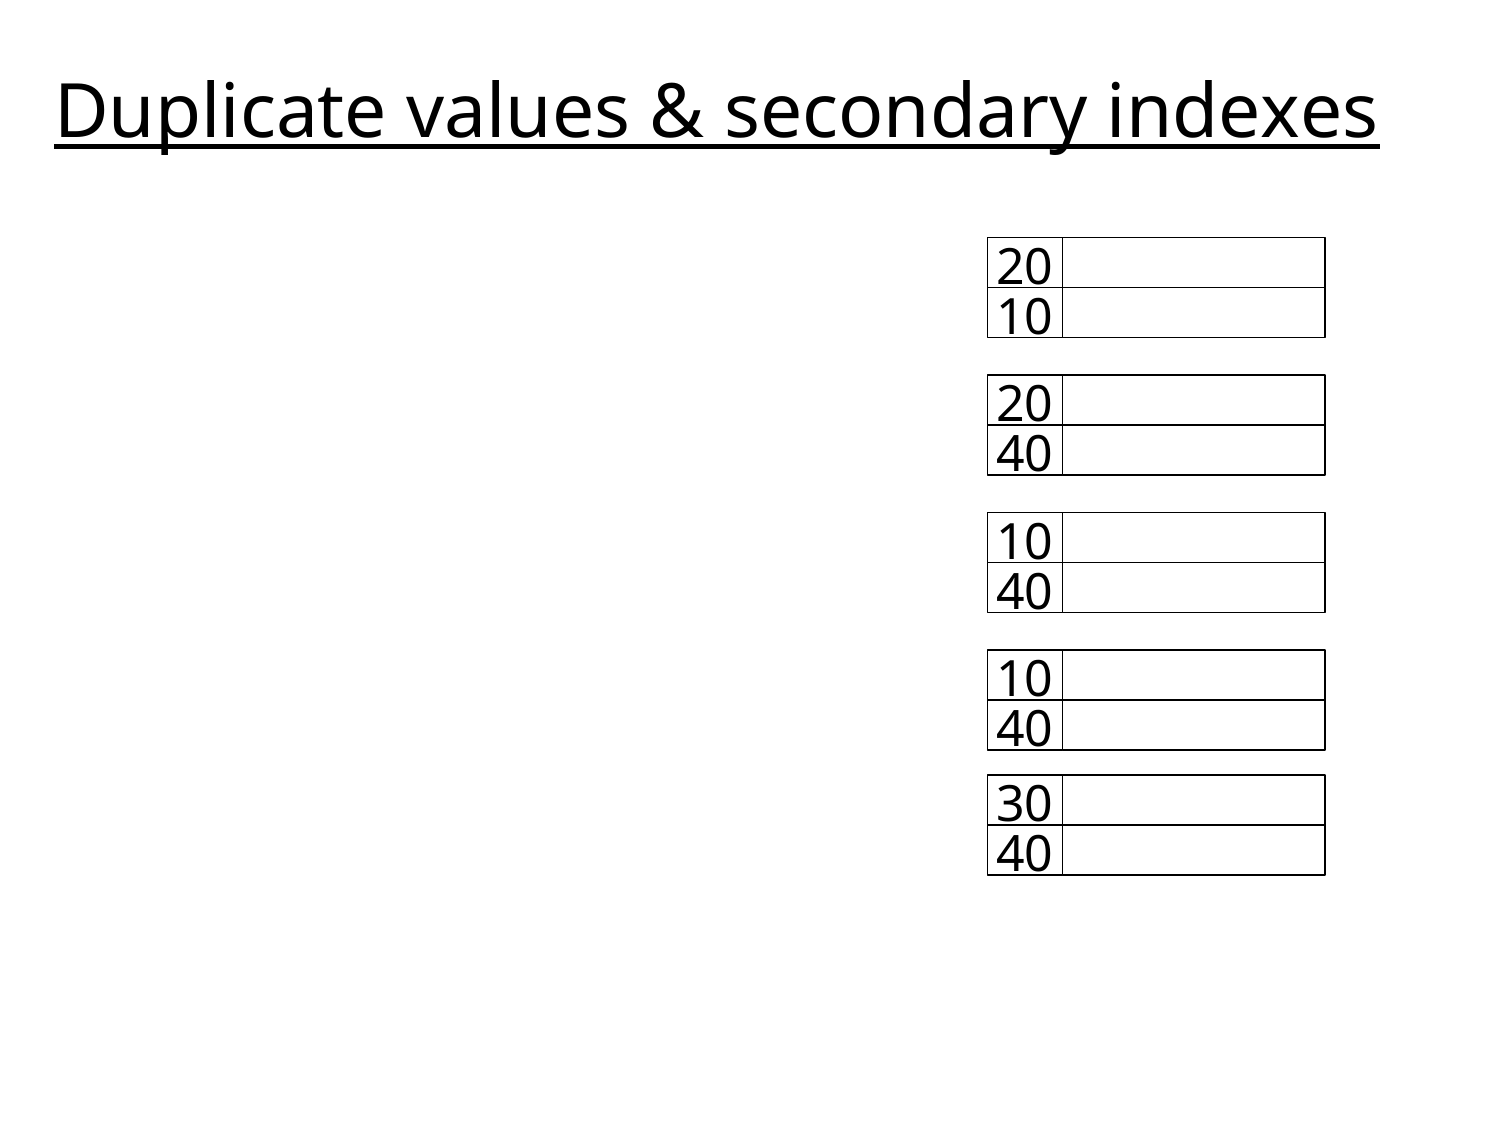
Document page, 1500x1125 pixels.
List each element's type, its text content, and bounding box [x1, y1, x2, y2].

text_box 40 [987, 701, 1062, 751]
text_box [1062, 774, 1326, 876]
text_box 40 [987, 426, 1062, 475]
text_box [1062, 237, 1326, 338]
text_box 20 [987, 237, 1062, 288]
text_box 10 [987, 288, 1062, 338]
text_box 10 [987, 650, 1062, 701]
text_box [1062, 650, 1326, 751]
text_box 30 [987, 774, 1062, 826]
text_box 40 [987, 826, 1062, 876]
text_box [1062, 375, 1326, 475]
title Duplicate values & secondary indexes [39, 31, 1500, 180]
text_box 40 [987, 563, 1062, 613]
text_box [1062, 512, 1326, 613]
text_box 10 [987, 512, 1062, 563]
text_box 20 [987, 375, 1062, 426]
